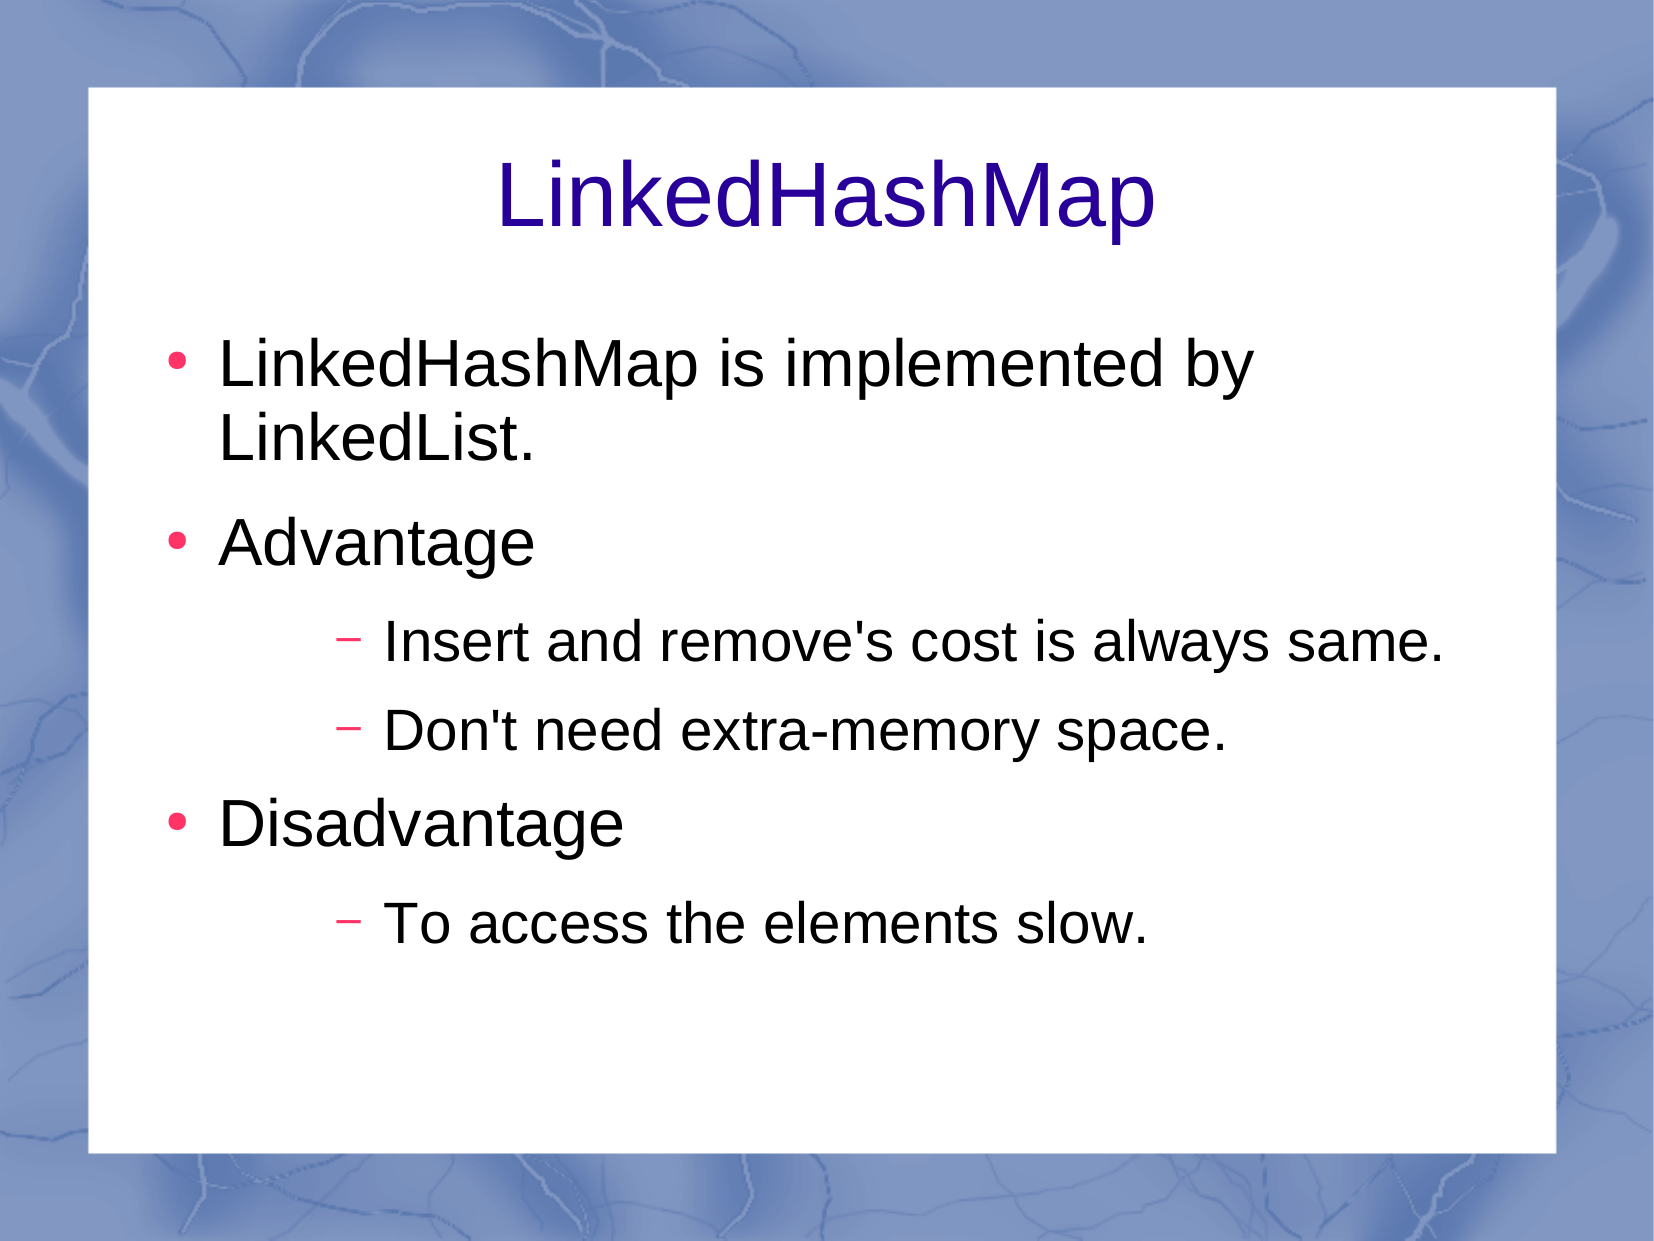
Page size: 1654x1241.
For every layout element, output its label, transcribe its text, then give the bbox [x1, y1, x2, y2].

picture [0, 0, 1654, 1241]
title LinkedHashMap [118, 98, 1536, 291]
list LinkedHashMap is implemented by LinkedList. Advantage Insert and remove's cost is always same. Don't need extra-memory space. Disadvantage To access the elements slow. [147, 325, 1506, 996]
